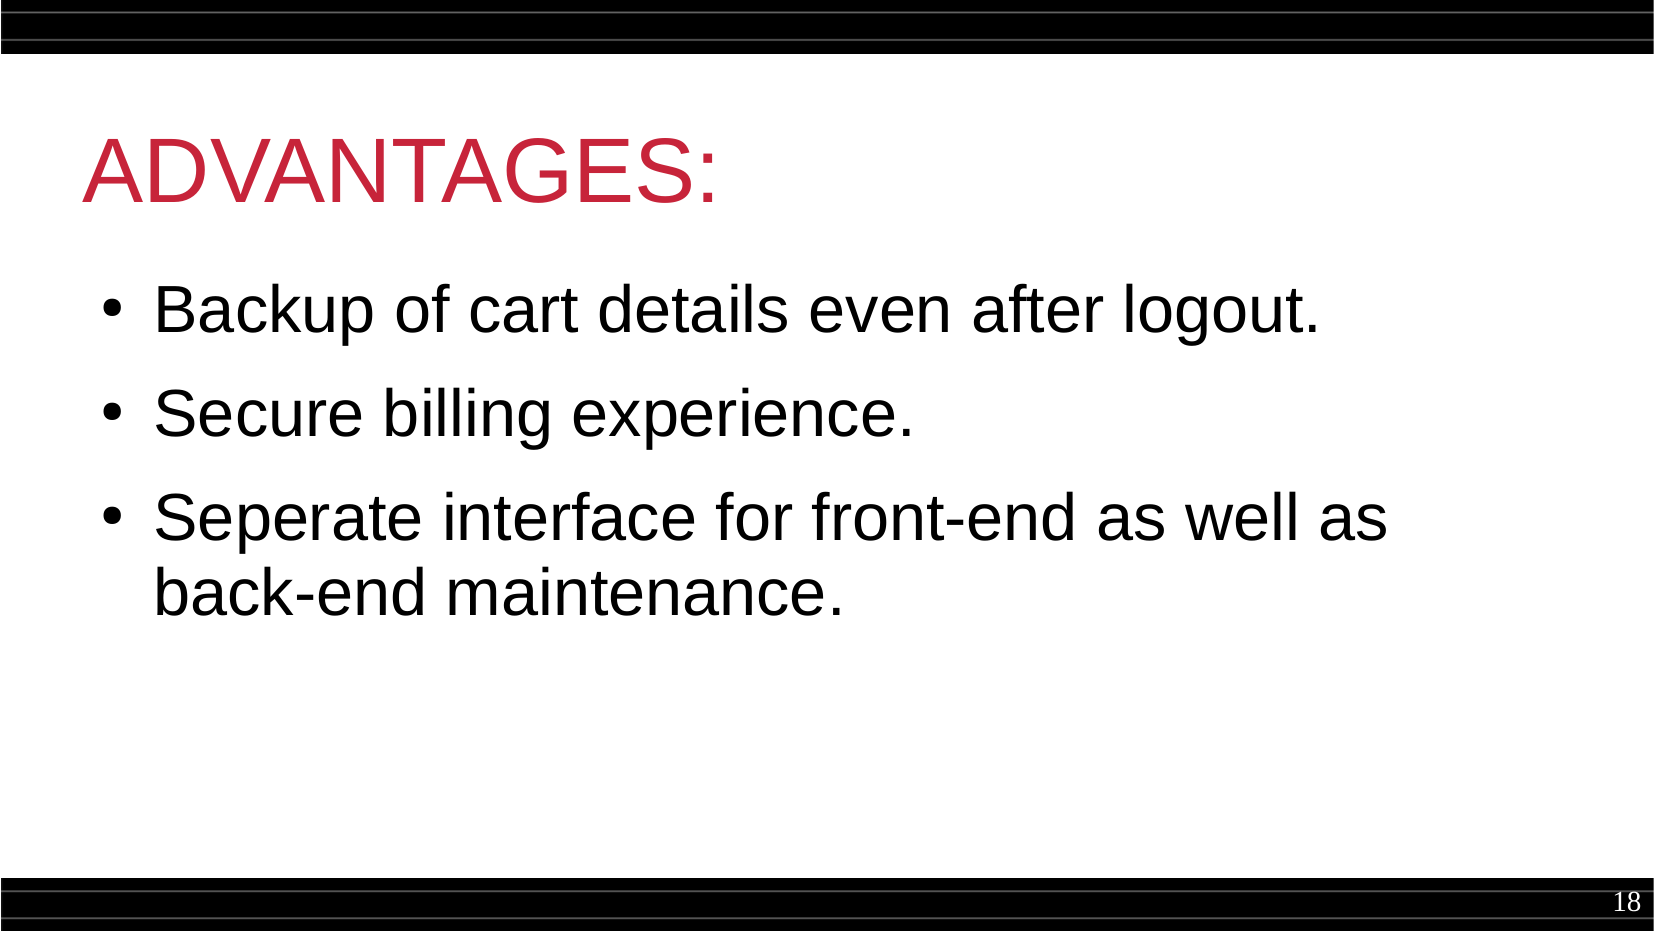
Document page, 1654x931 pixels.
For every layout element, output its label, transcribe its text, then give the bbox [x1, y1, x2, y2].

picture [1, 878, 1654, 931]
title ADVANTAGES: [82, 92, 1571, 249]
list Backup of cart details even after logout. Secure billing experience. Seperate interface for front-end as well as back-end maintenance. [82, 271, 1571, 758]
picture [1, 0, 1654, 54]
